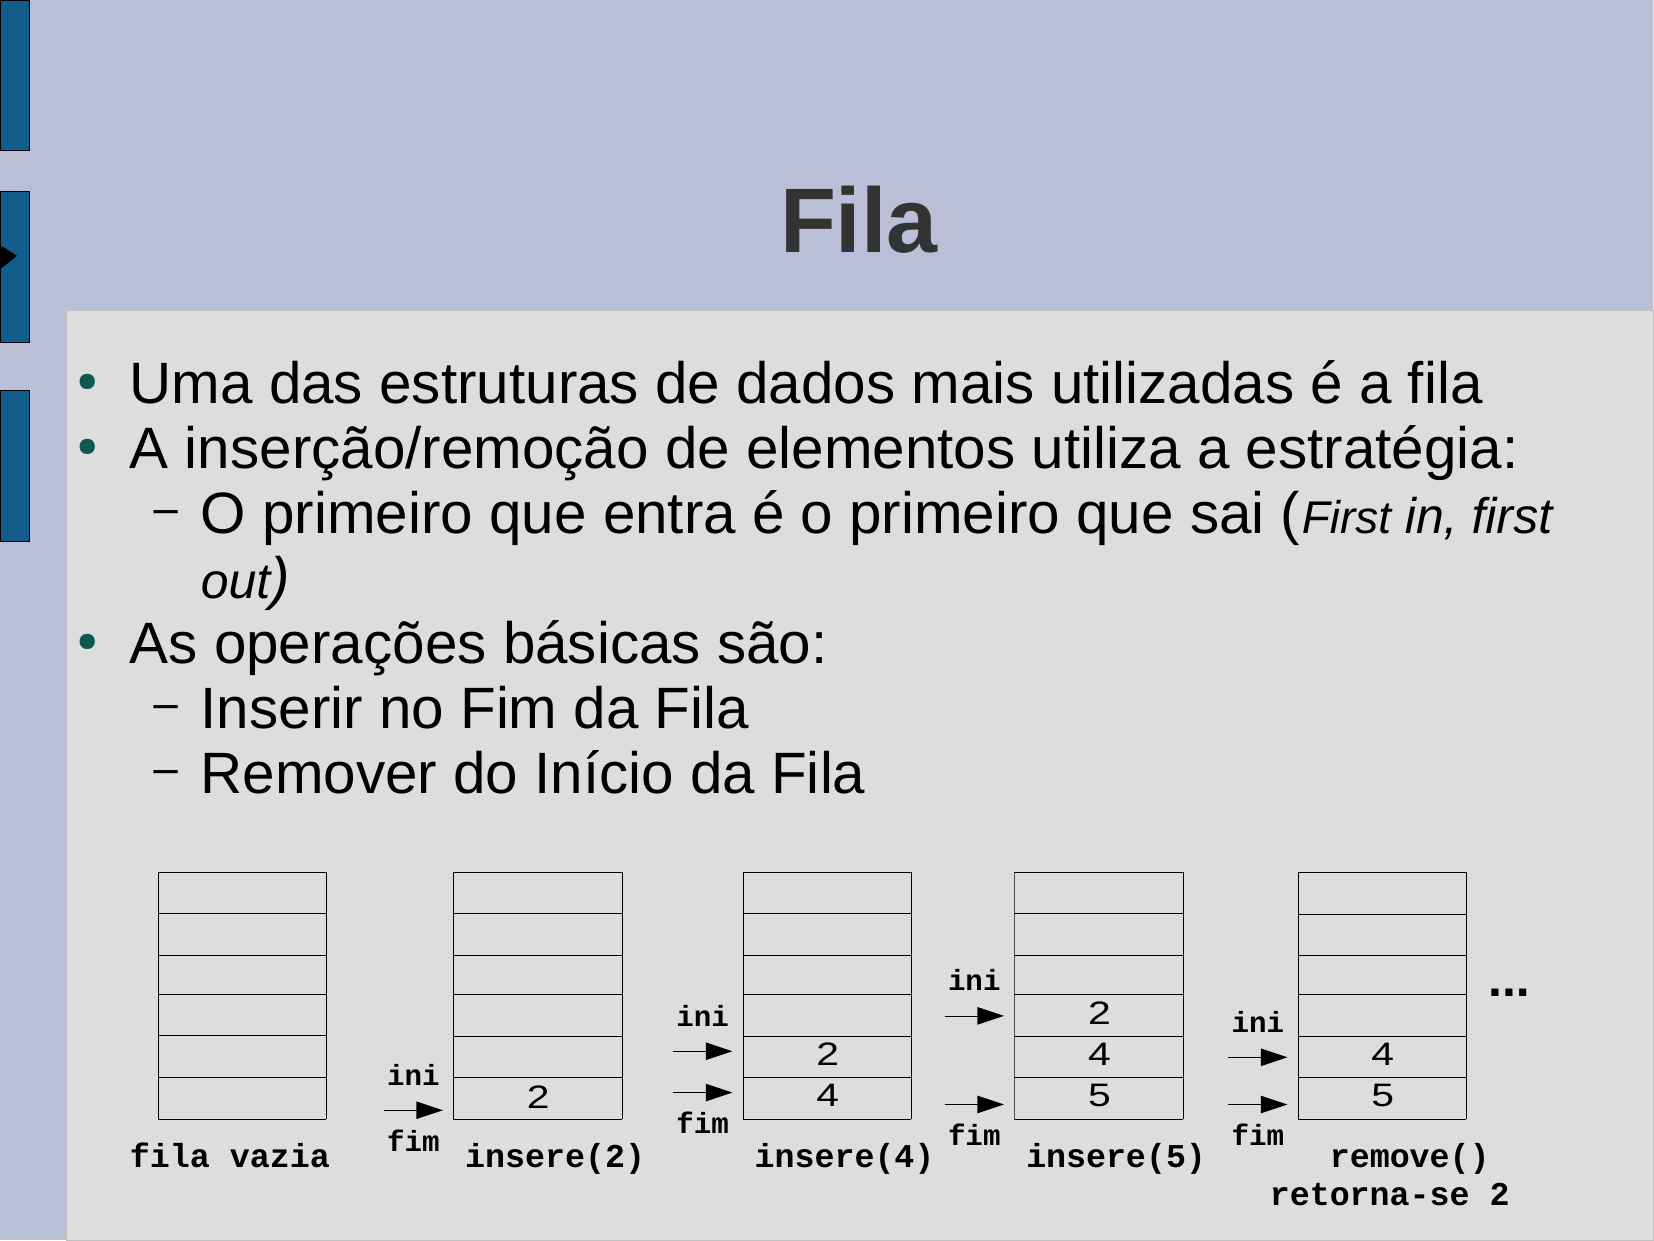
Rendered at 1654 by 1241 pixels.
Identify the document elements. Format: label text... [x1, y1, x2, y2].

title Fila [152, 117, 1565, 325]
text_box fila vazia [129, 1139, 331, 1178]
text_box insere(2) [425, 1139, 646, 1178]
list Uma das estruturas de dados mais utilizadas é a fila A inserção/remoção de elementos utiliza a estratégia: O primeiro que entra é o primeiro que sai (First in, first out) As operações básicas são: Inserir no Fim da Fila Remover do Início da Fila [59, 350, 1642, 806]
text_box ... [1488, 950, 1531, 1008]
chart [1014, 872, 1188, 1122]
chart [453, 871, 627, 1123]
chart [1297, 872, 1471, 1122]
text_box remove() retorna-se 2 [1269, 1140, 1510, 1216]
chart [157, 871, 331, 1123]
text_box insere(4) [714, 1139, 935, 1178]
text_box insere(5) [986, 1139, 1207, 1178]
chart [742, 871, 916, 1122]
